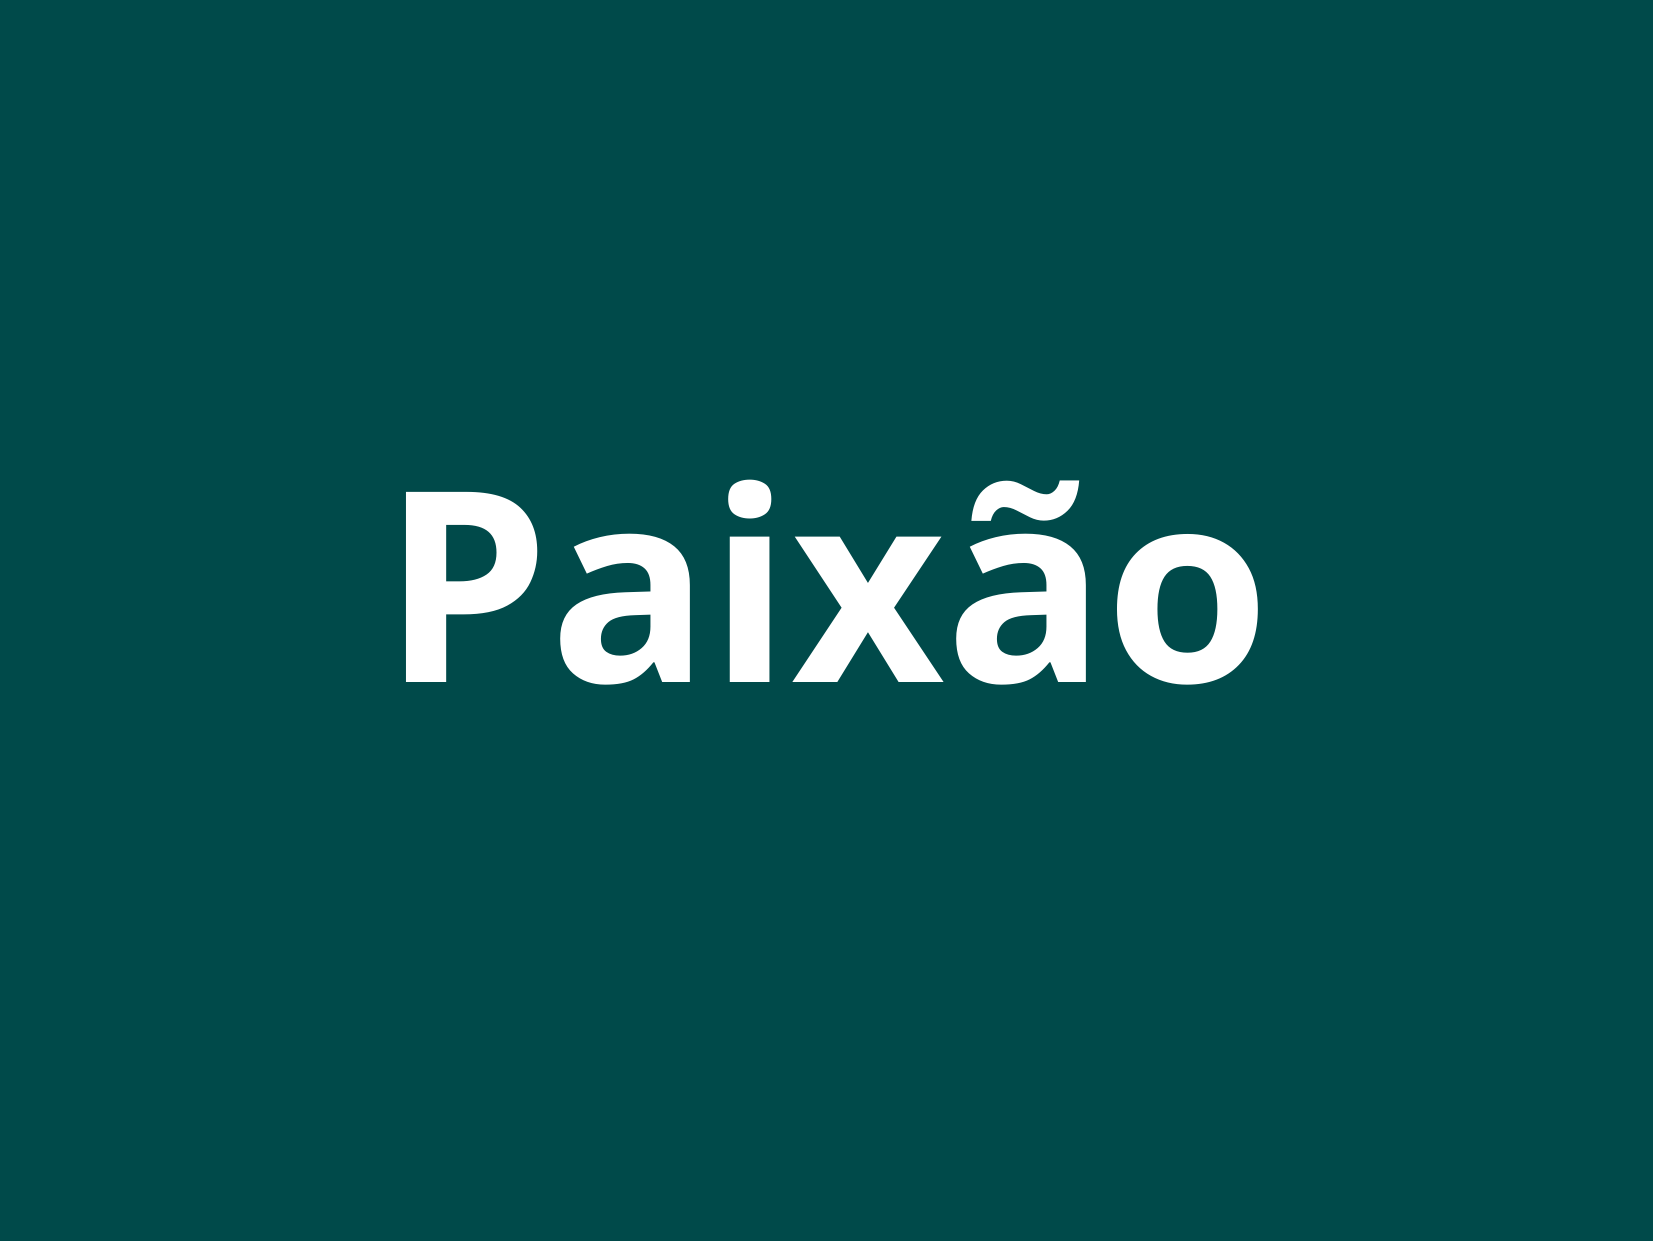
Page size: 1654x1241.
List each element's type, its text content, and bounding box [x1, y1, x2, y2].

subtitle Paixão [82, 56, 1571, 1102]
